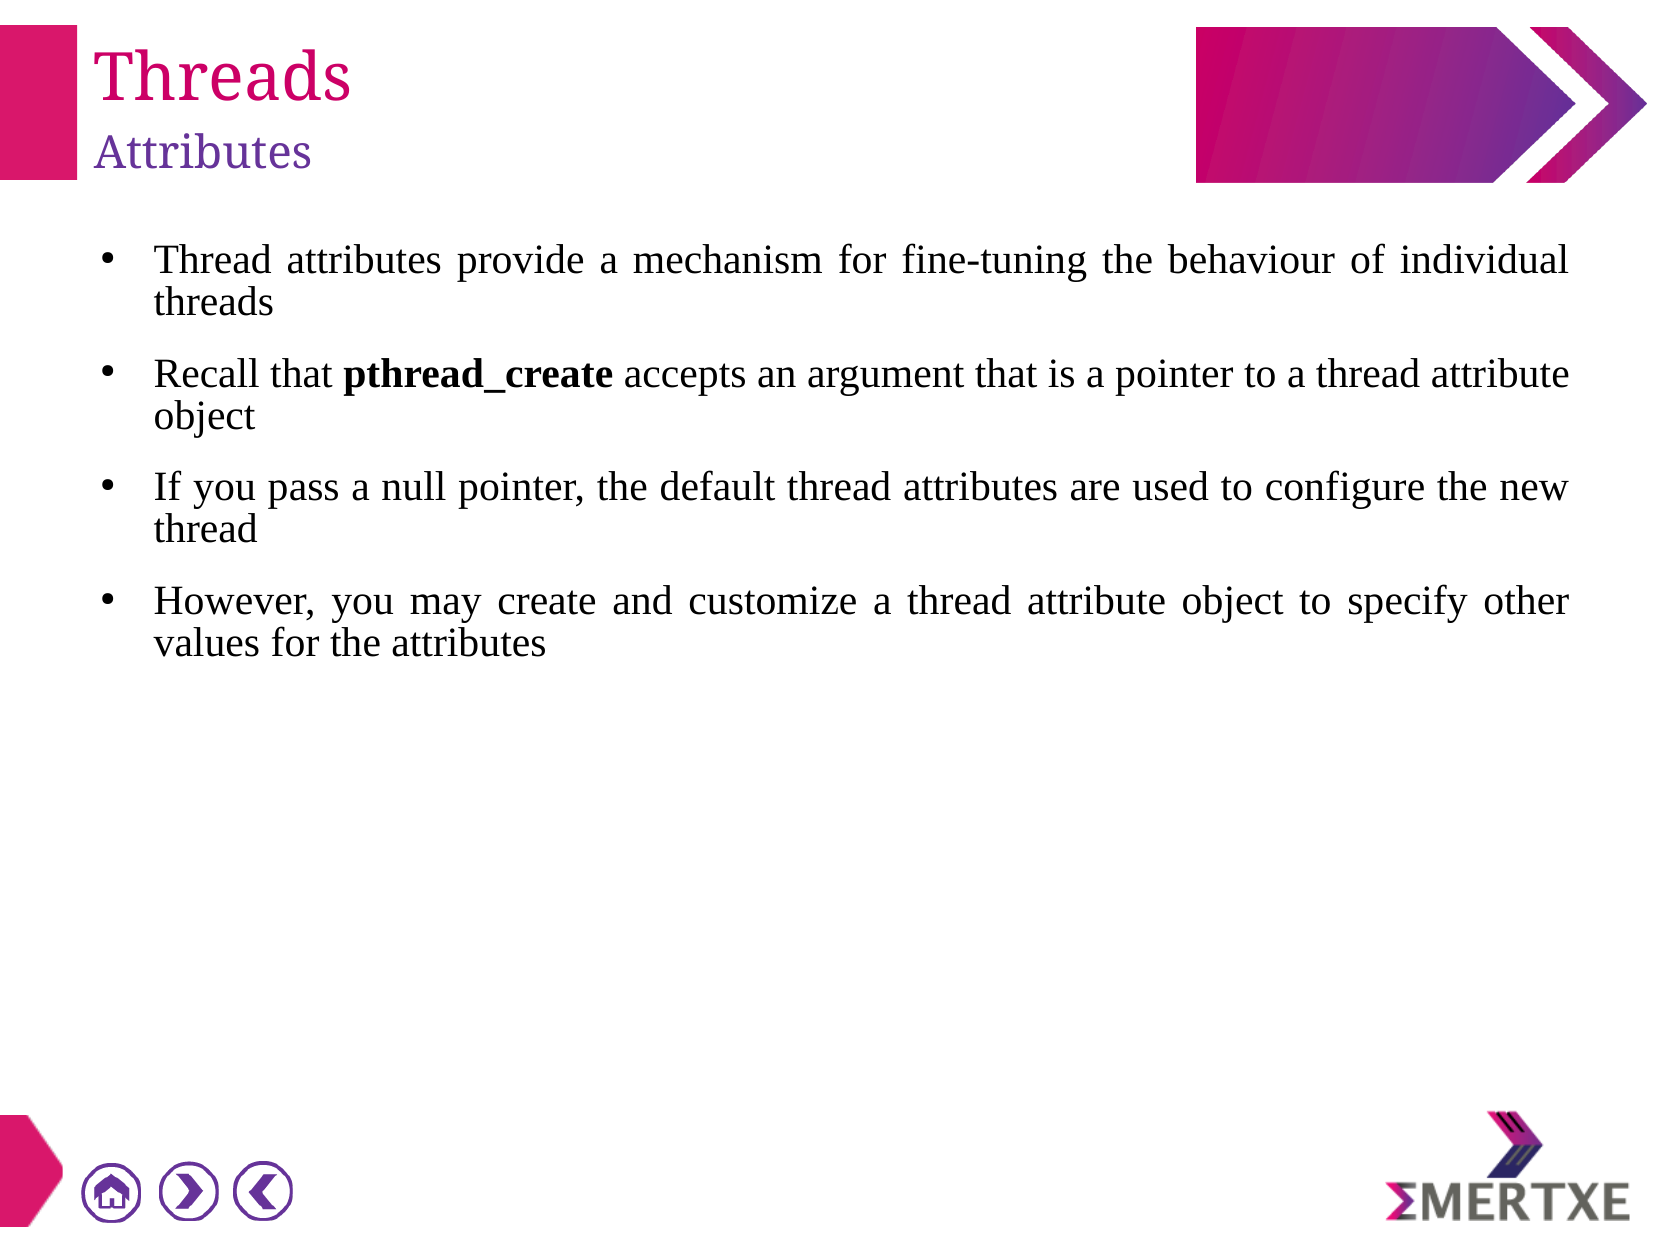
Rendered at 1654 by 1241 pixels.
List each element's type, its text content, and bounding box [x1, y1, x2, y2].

picture [1571, 27, 1647, 183]
picture [159, 1161, 219, 1221]
picture [81, 1163, 141, 1223]
list Thread attributes provide a mechanism for fine-tuning the behaviour of individual threads Recall that pthread_create accepts an argument that is a pointer to a thread attribute object If you pass a null pointer, the default thread attributes are used to configure the new thread However, you may create and customize a thread attribute object to specify other values for the attributes [82, 240, 1571, 1094]
picture [233, 1161, 293, 1221]
title Threads Attributes [93, 2, 1571, 210]
picture [1385, 1107, 1631, 1221]
